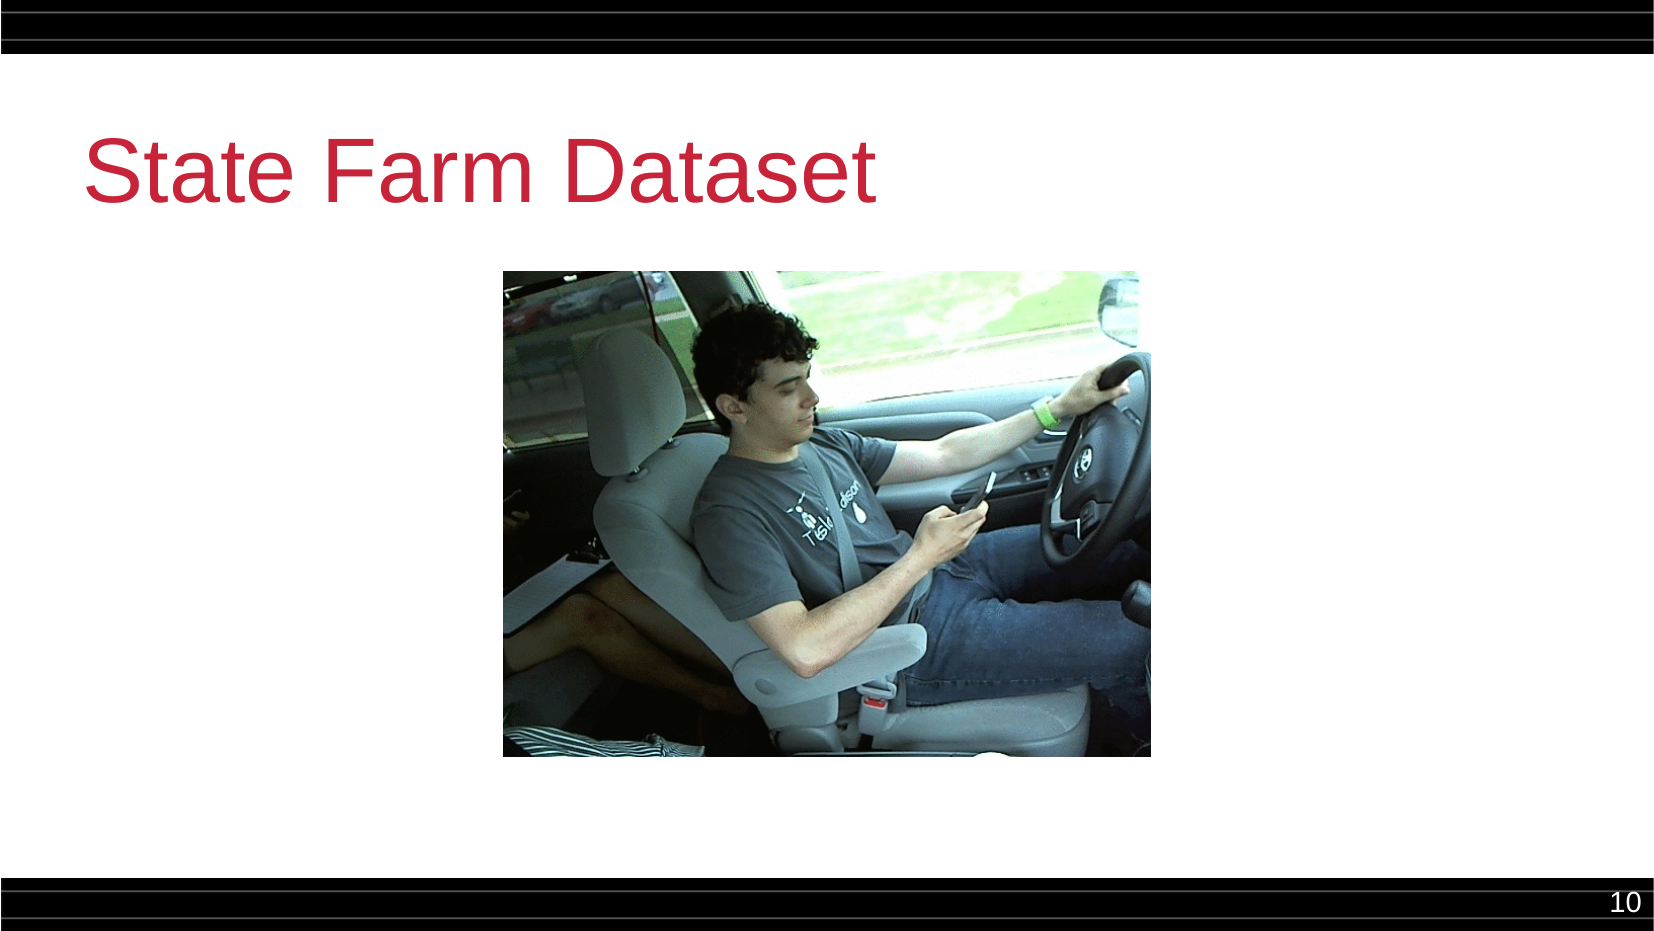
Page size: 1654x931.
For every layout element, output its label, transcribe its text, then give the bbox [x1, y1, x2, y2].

picture [1, 0, 1654, 54]
picture [1, 878, 1654, 931]
picture [503, 271, 1151, 757]
title State Farm Dataset [82, 92, 1571, 249]
